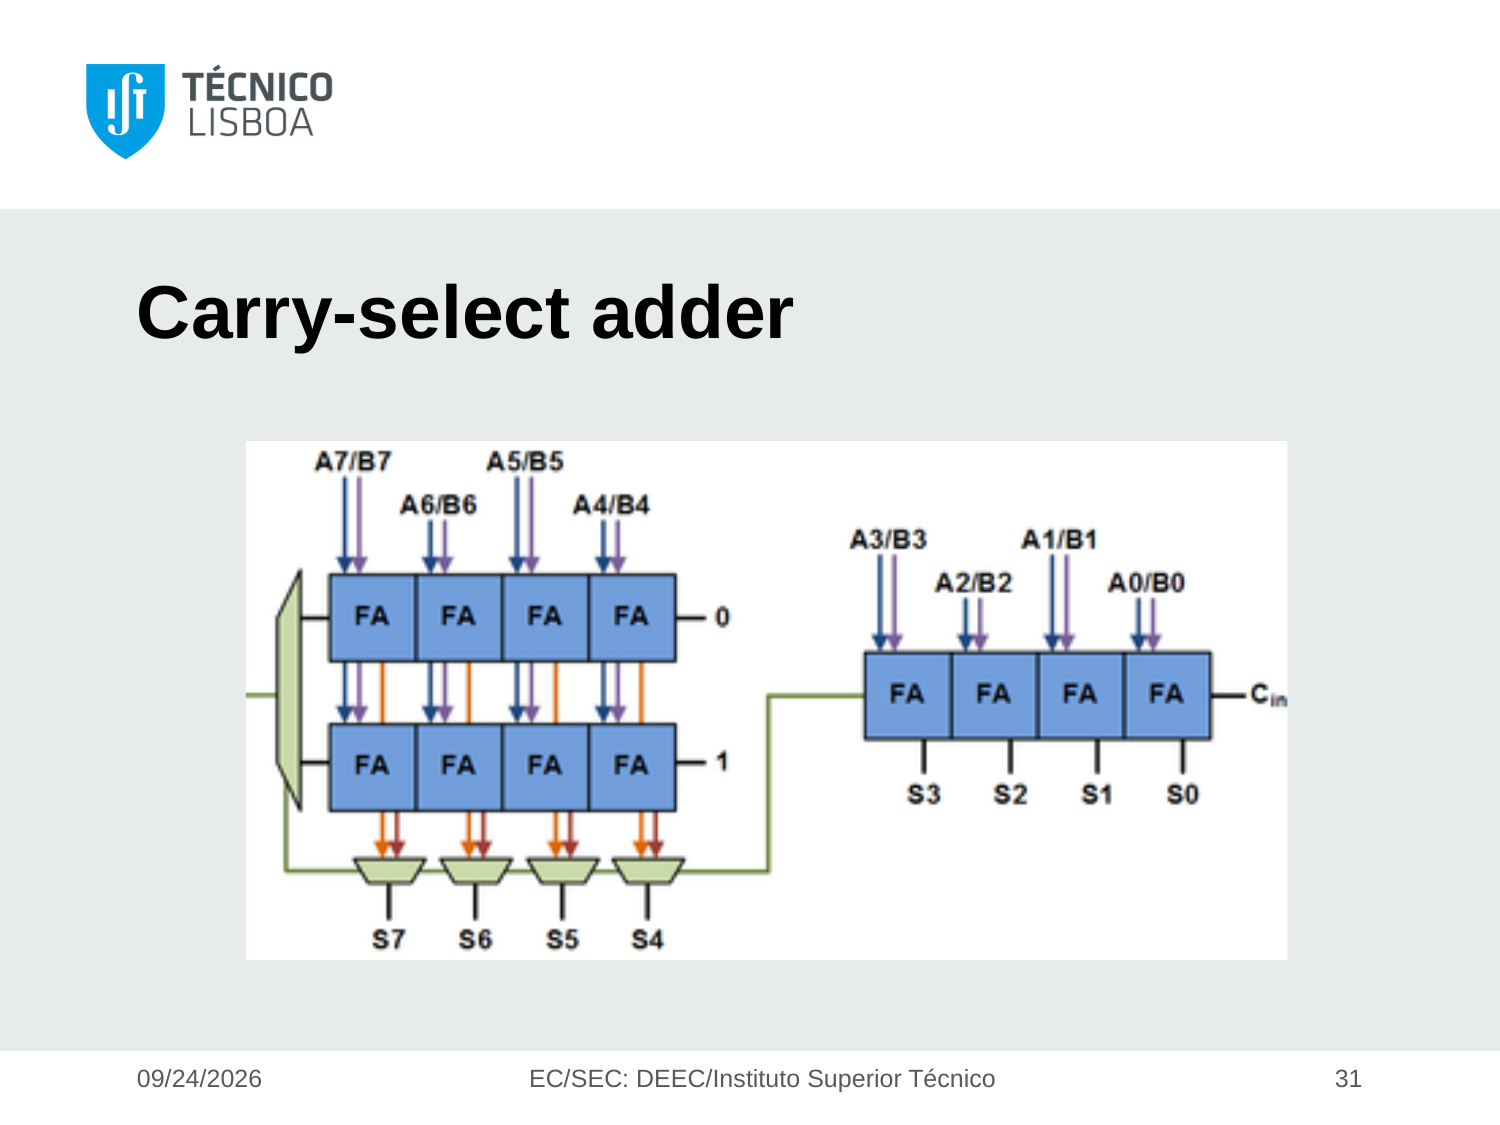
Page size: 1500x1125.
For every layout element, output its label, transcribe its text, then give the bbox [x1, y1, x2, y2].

title Carry-select adder [121, 237, 1378, 381]
slide_number <number> [1077, 1052, 1378, 1103]
slide_number 10/08/2018 [121, 1052, 425, 1103]
picture [0, 0, 1500, 1125]
footer EC/SEC: DEEC/Instituto Superior Técnico [512, 1052, 1021, 1103]
